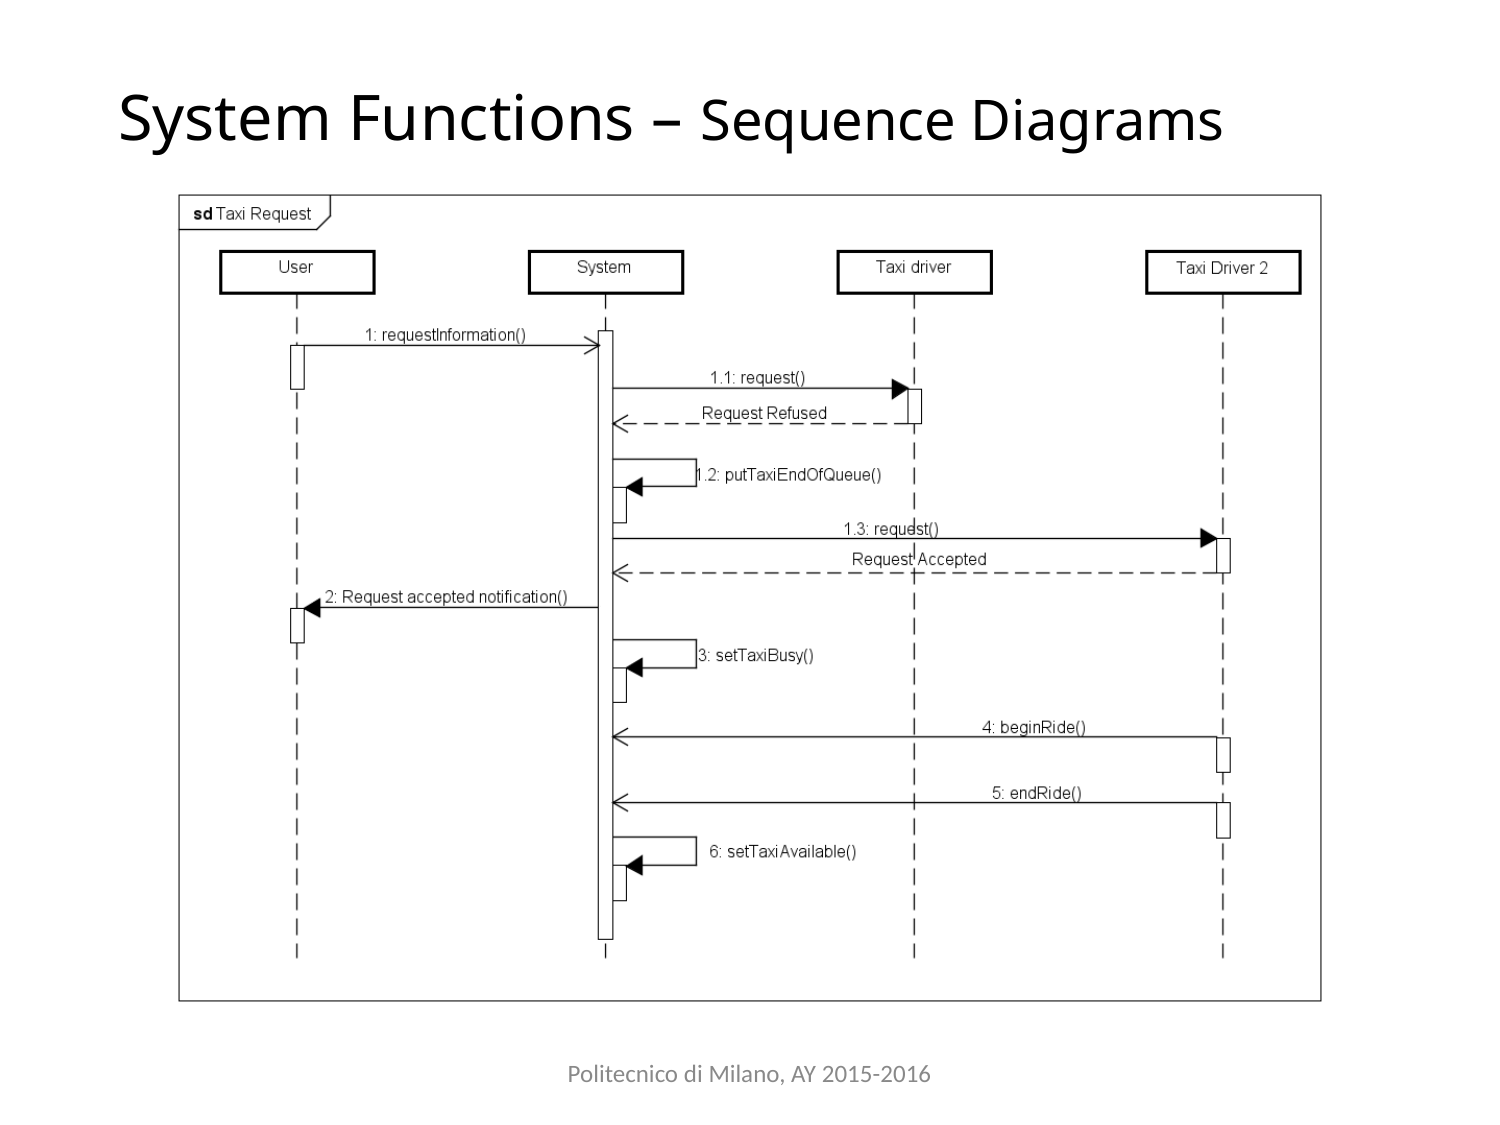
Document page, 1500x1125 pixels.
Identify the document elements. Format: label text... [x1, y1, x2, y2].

picture [165, 181, 1334, 1014]
text_box Politecnico di Milano, AY 2015-2016 [496, 1042, 1004, 1103]
title System Functions – Sequence Diagrams [103, 58, 1397, 182]
